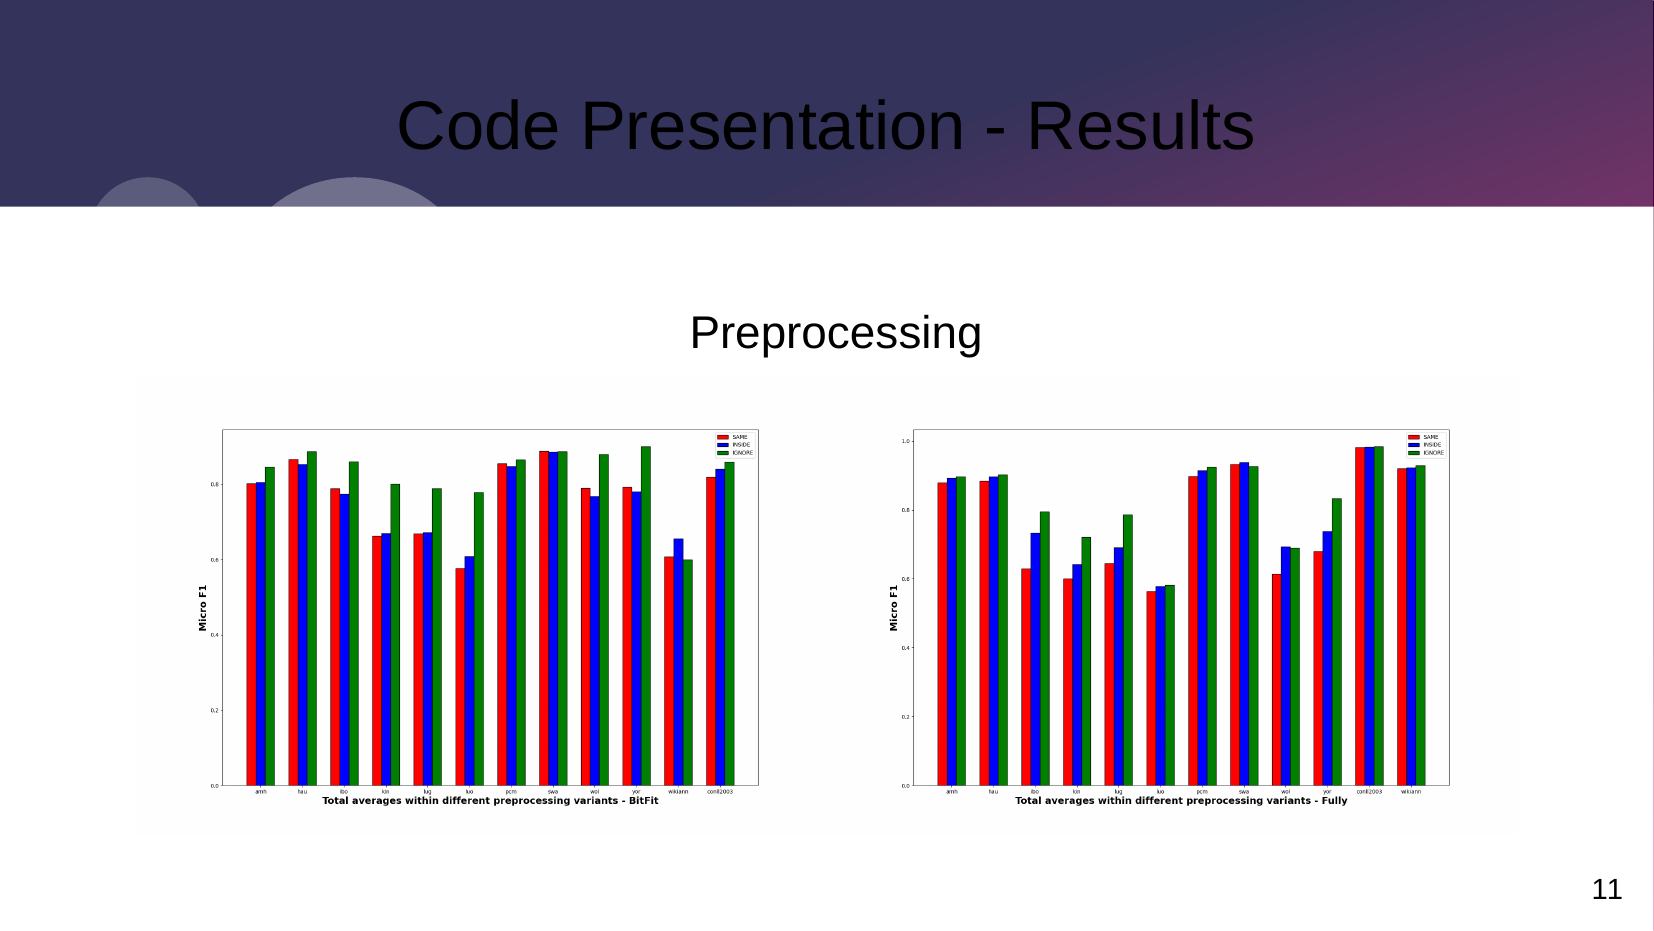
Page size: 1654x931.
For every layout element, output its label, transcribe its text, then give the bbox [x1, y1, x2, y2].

title Code Presentation - Results [88, 44, 1565, 207]
picture [136, 374, 1518, 836]
text_box Preprocessing [630, 300, 1043, 367]
